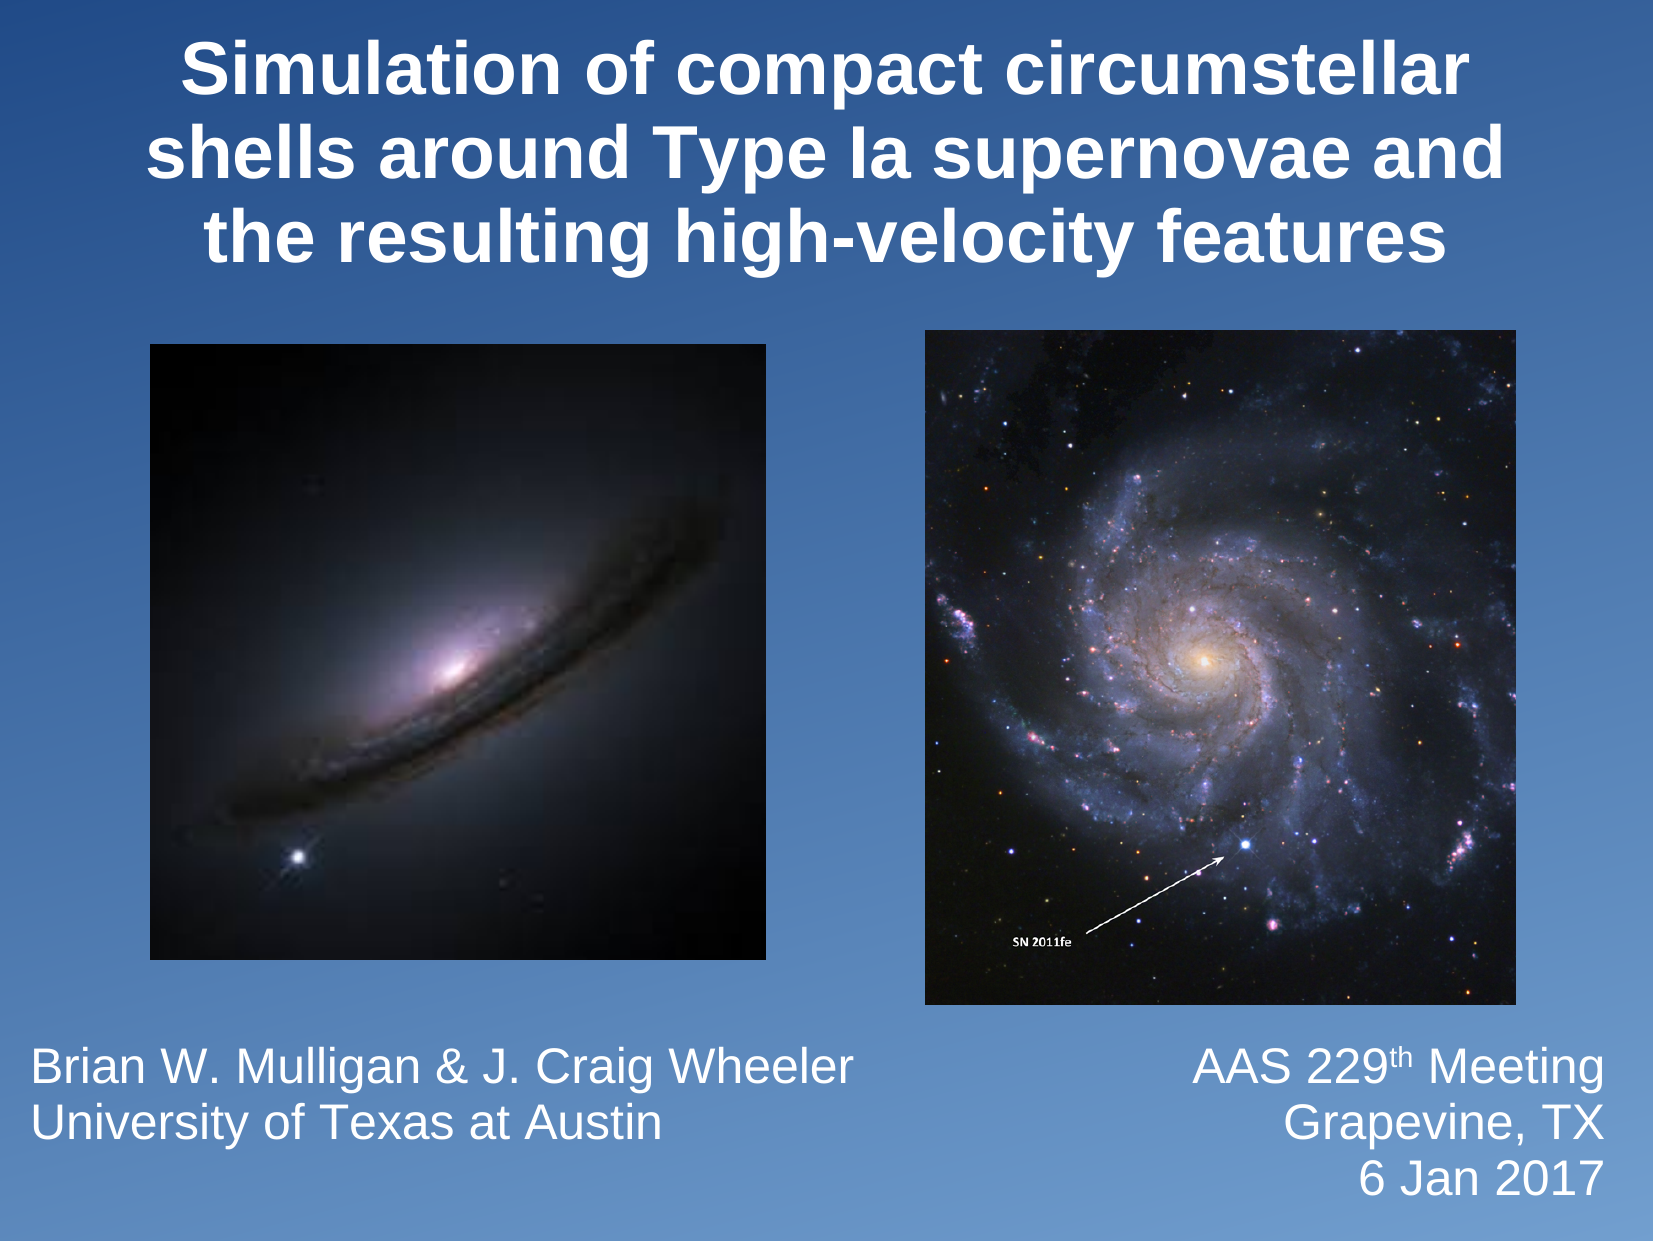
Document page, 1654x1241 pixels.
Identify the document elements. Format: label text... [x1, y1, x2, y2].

title Simulation of compact circumstellar shells around Type Ia supernovae and the resulting high-velocity features [82, 26, 1571, 279]
picture [925, 330, 1516, 1006]
picture [150, 344, 766, 961]
text_box AAS 229th Meeting Grapevine, TX 6 Jan 2017 [780, 1010, 1606, 1234]
subtitle Brian W. Mulligan & J. Craig Wheeler University of Texas at Austin [30, 1010, 780, 1234]
